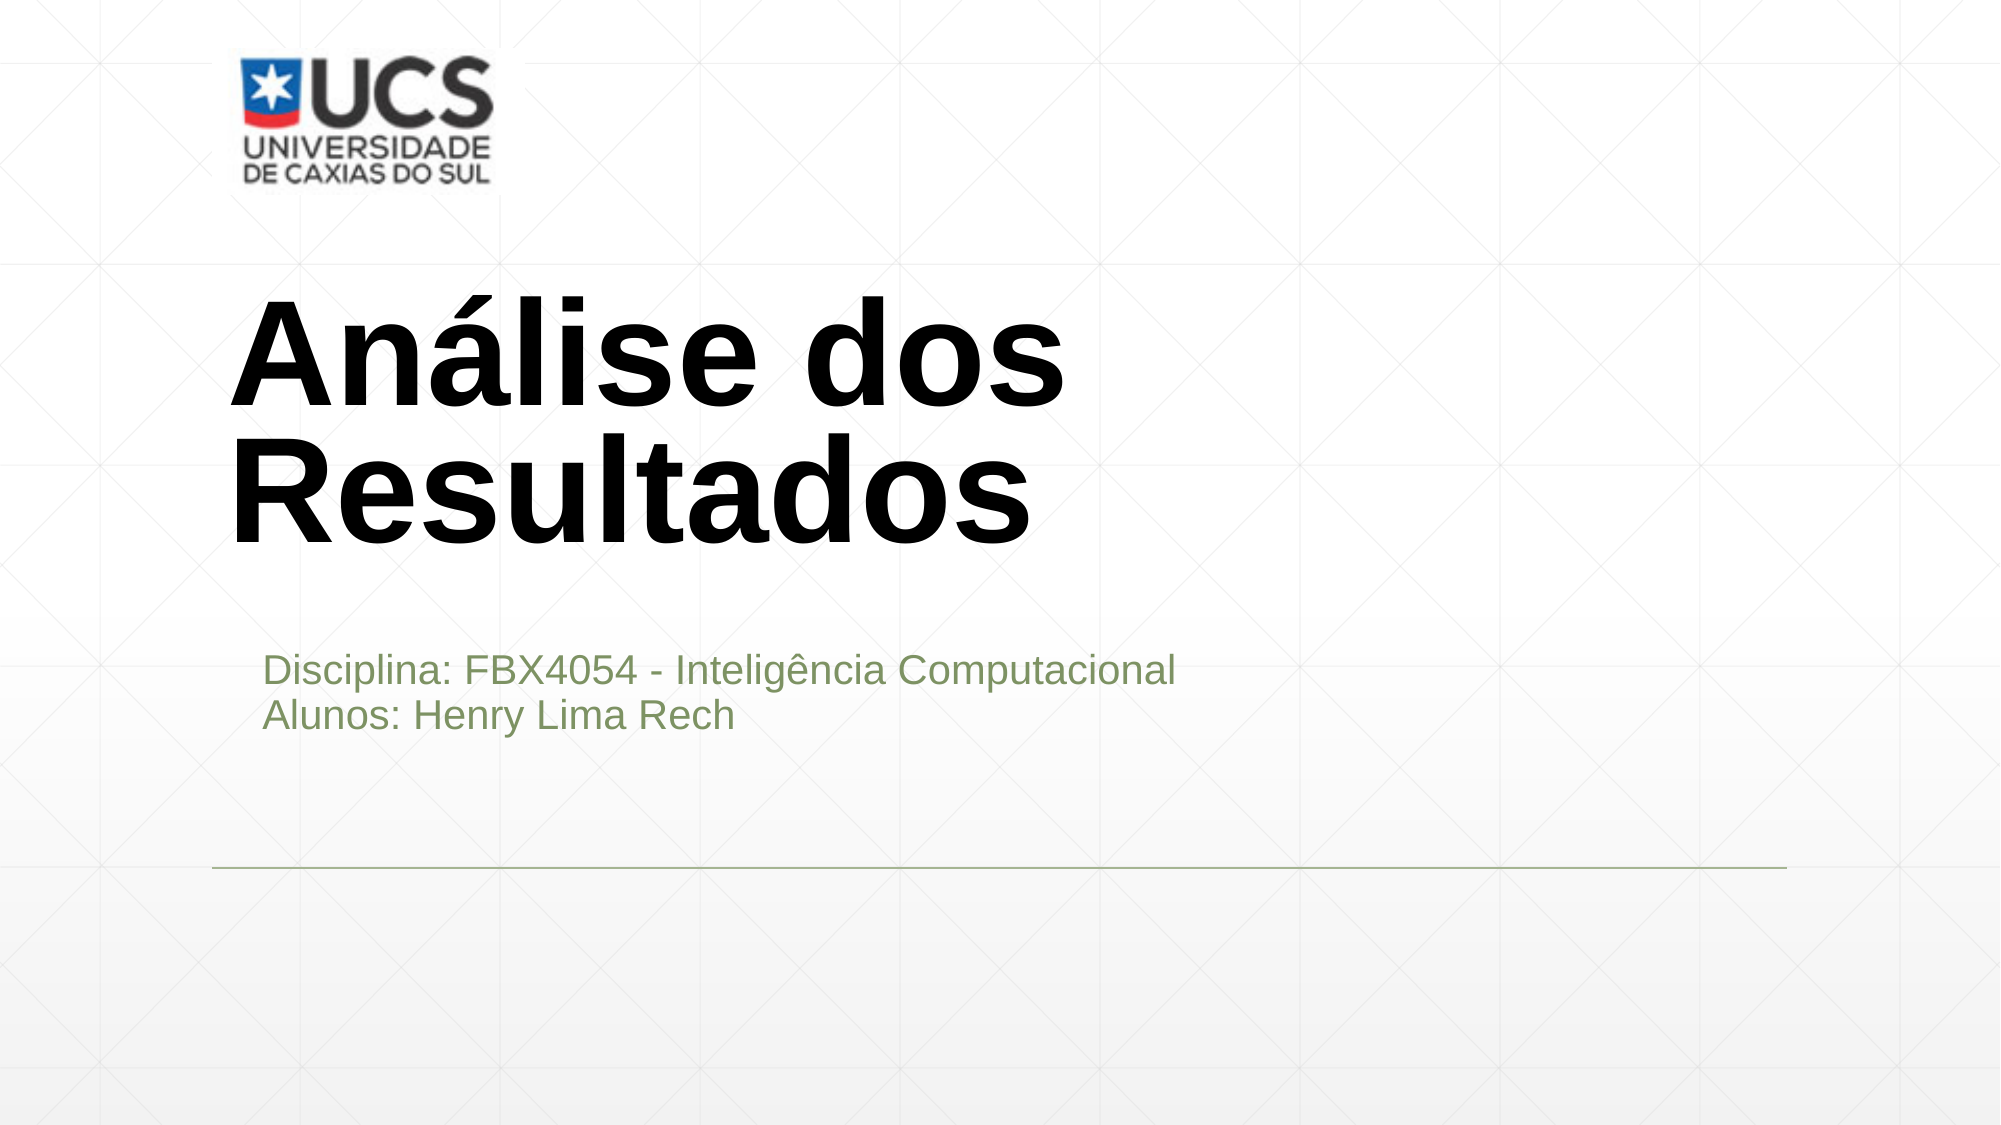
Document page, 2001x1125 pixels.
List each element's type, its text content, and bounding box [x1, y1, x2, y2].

picture [212, 48, 525, 195]
title Análise dos Resultados [212, 257, 1788, 578]
subtitle Disciplina: FBX4054 - Inteligência Computacional Alunos: Henry Lima Rech [247, 641, 1823, 868]
